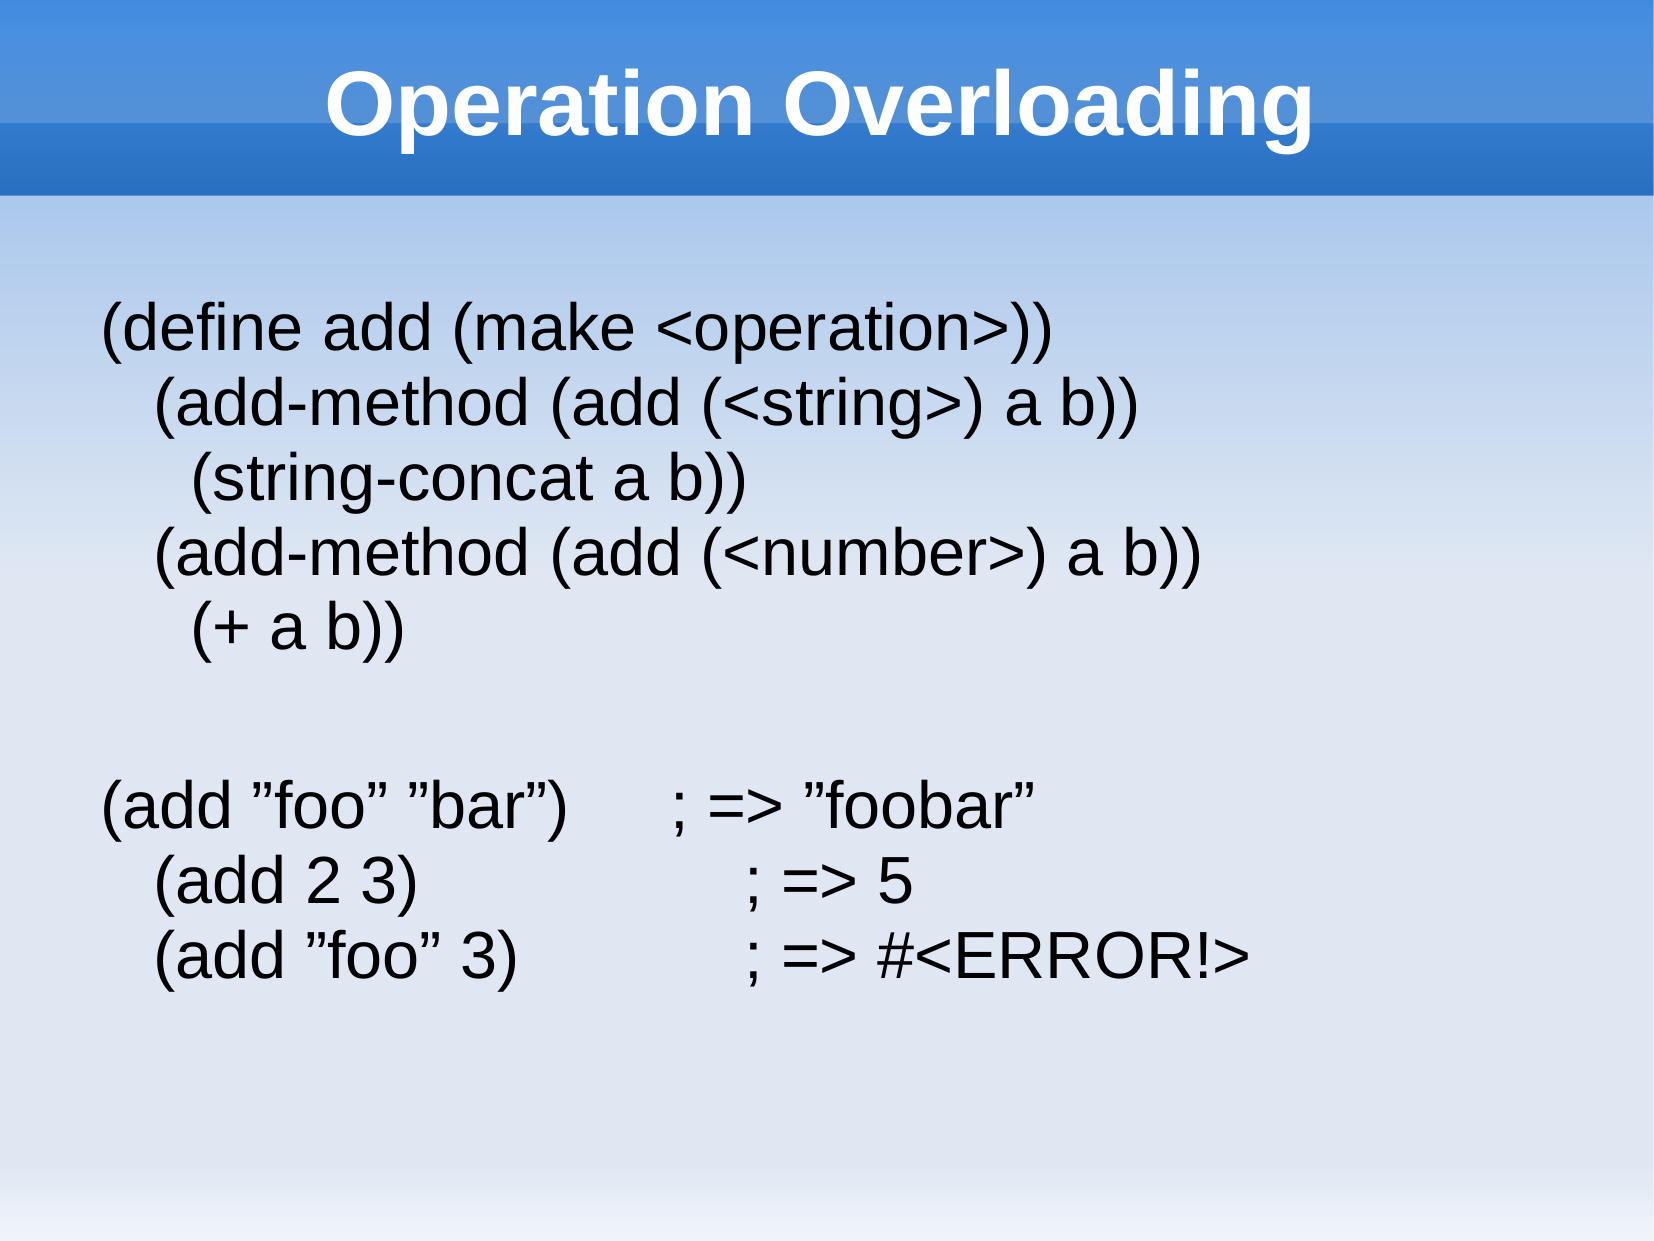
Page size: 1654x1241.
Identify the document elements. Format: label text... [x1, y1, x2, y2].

title Operation Overloading [76, 7, 1565, 200]
list (define add (make <operation>)) (add-method (add (<string>) a b)) (string-concat a b)) (add-method (add (<number>) a b)) (+ a b)) (add ”foo” ”bar”) ; => ”foobar” (add 2 3) ; => 5 (add ”foo” 3) ; => #<ERROR!> [82, 290, 1571, 1094]
picture [0, 0, 1654, 1241]
